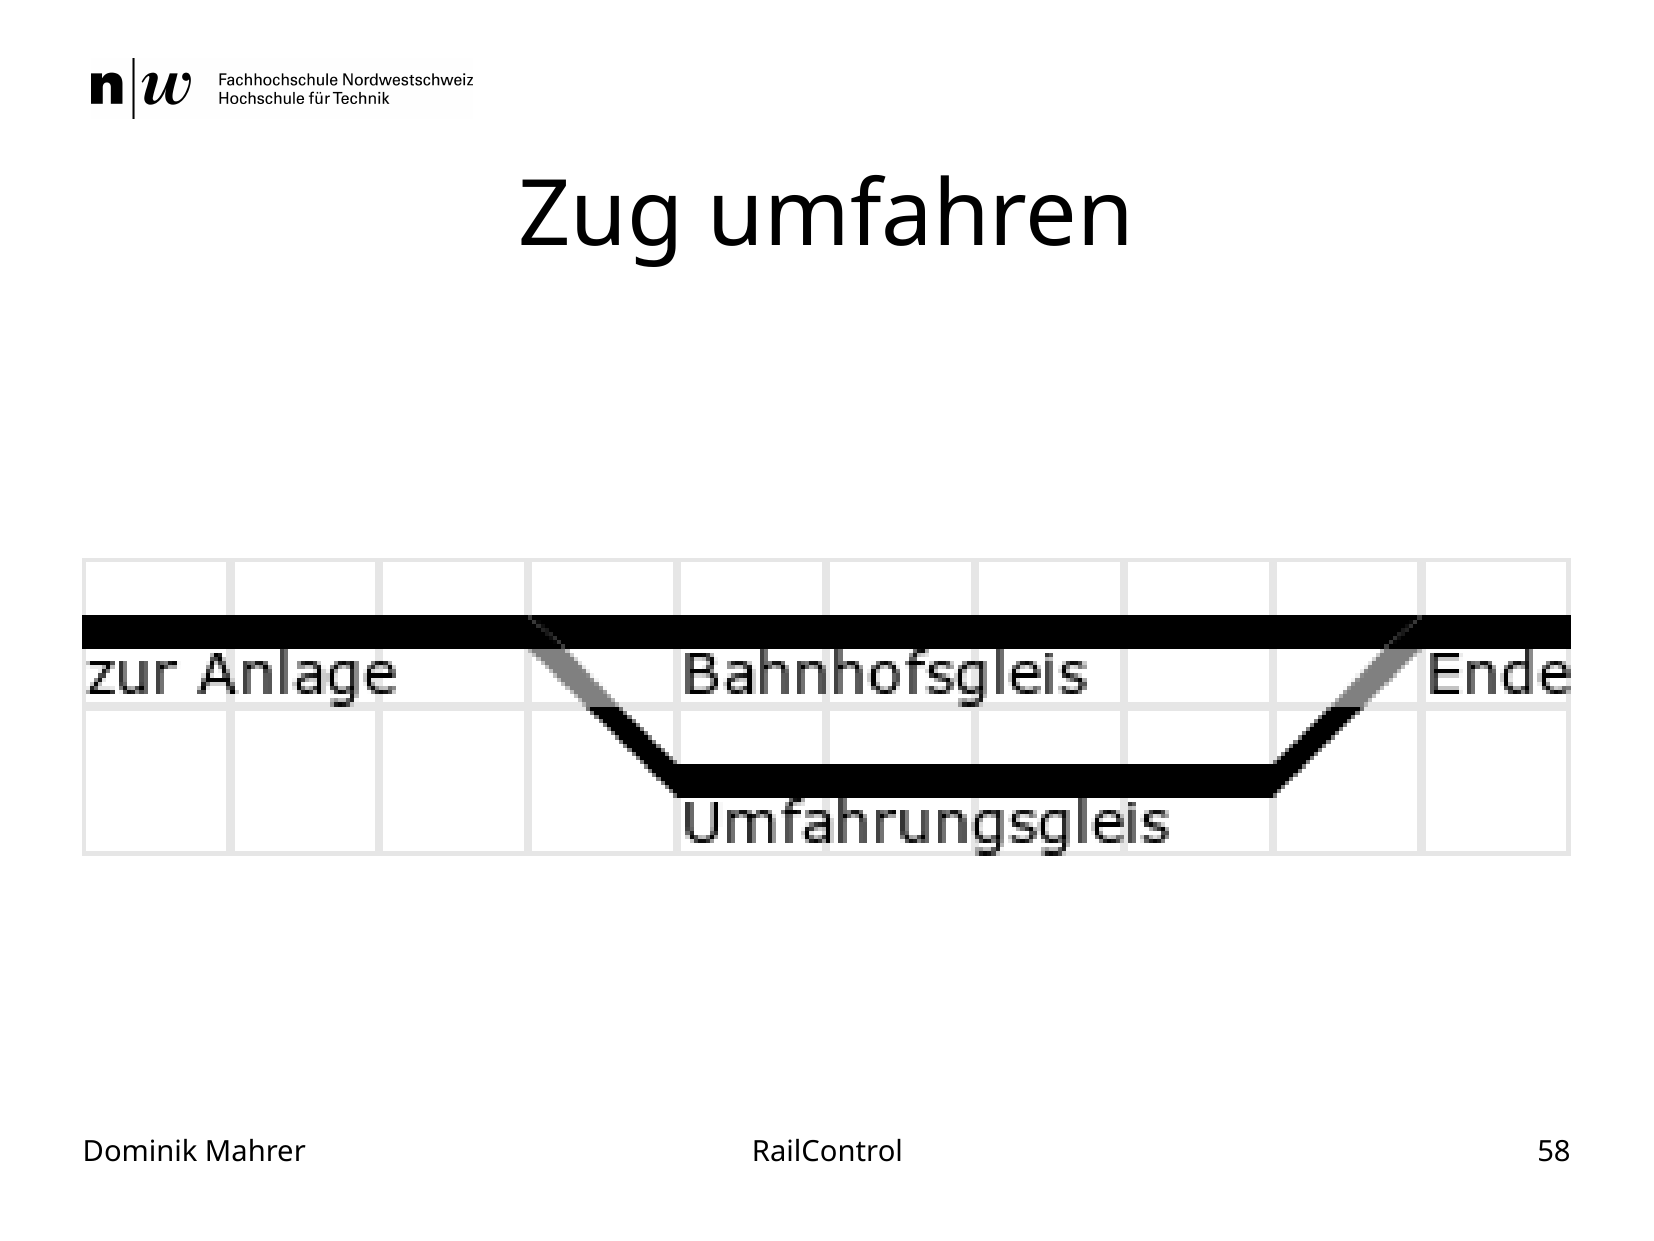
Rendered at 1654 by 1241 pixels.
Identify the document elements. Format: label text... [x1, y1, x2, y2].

picture [91, 58, 473, 119]
title Zug umfahren [82, 153, 1571, 267]
picture [82, 558, 1571, 856]
